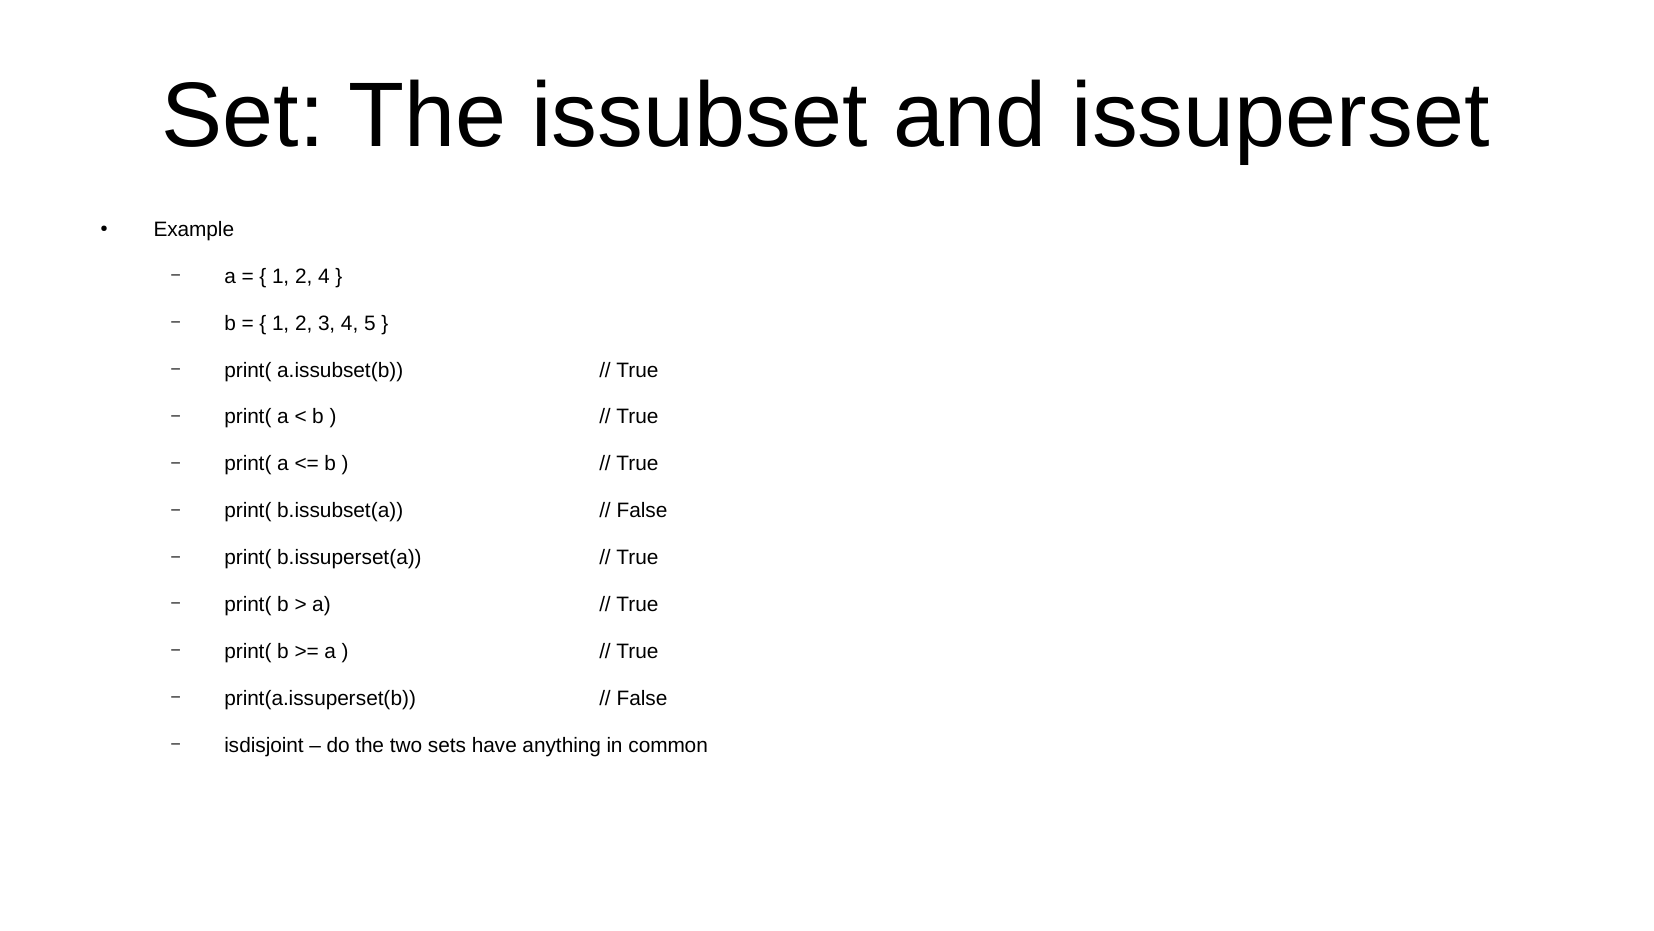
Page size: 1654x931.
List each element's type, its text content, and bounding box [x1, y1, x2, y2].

title Set: The issubset and issuperset [82, 37, 1571, 193]
list Example a = { 1, 2, 4 } b = { 1, 2, 3, 4, 5 } print( a.issubset(b)) // True print( a < b ) // True print( a <= b ) // True print( b.issubset(a)) // False print( b.issuperset(a)) // True print( b > a) // True print( b >= a ) // True print(a.issuperset(b)) // False isdisjoint – do the two sets have anything in common [82, 217, 1636, 901]
